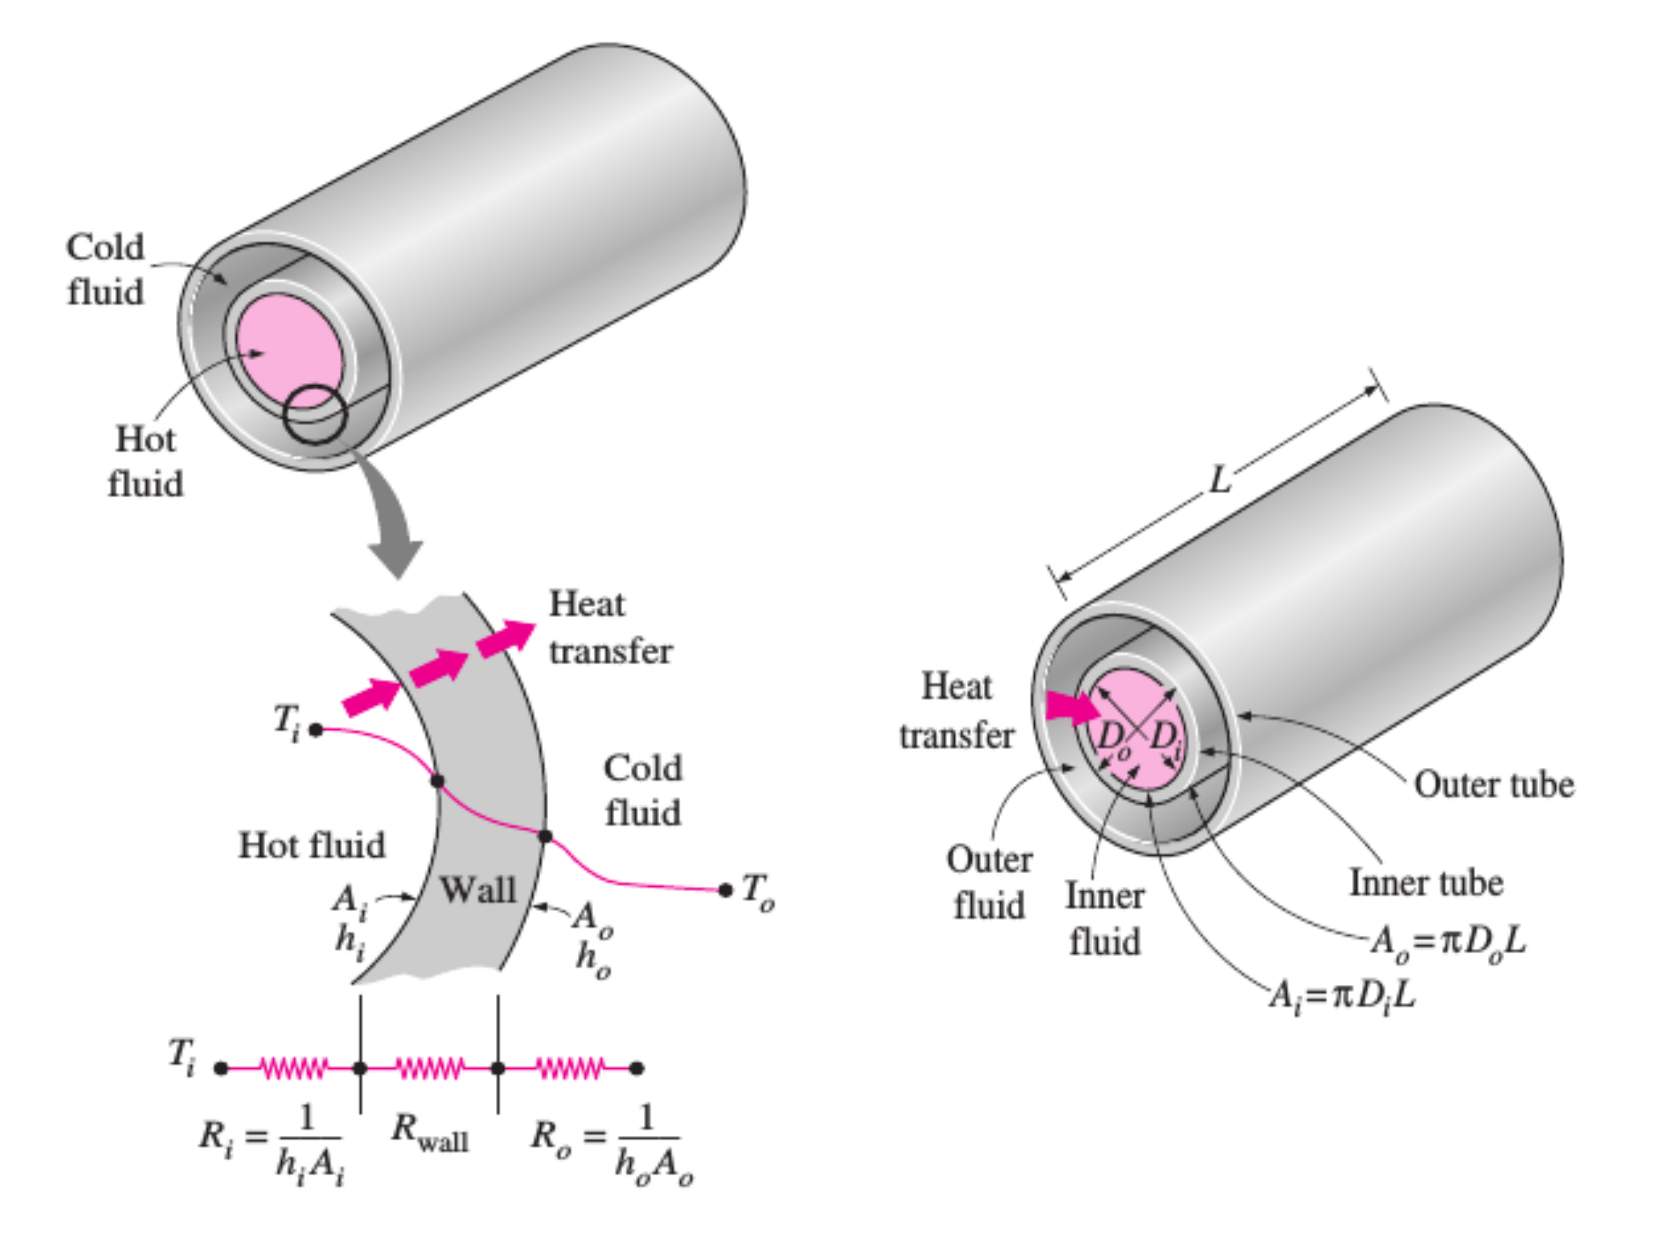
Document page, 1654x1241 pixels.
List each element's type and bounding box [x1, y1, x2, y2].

picture [35, 11, 815, 1205]
picture [874, 338, 1601, 1028]
